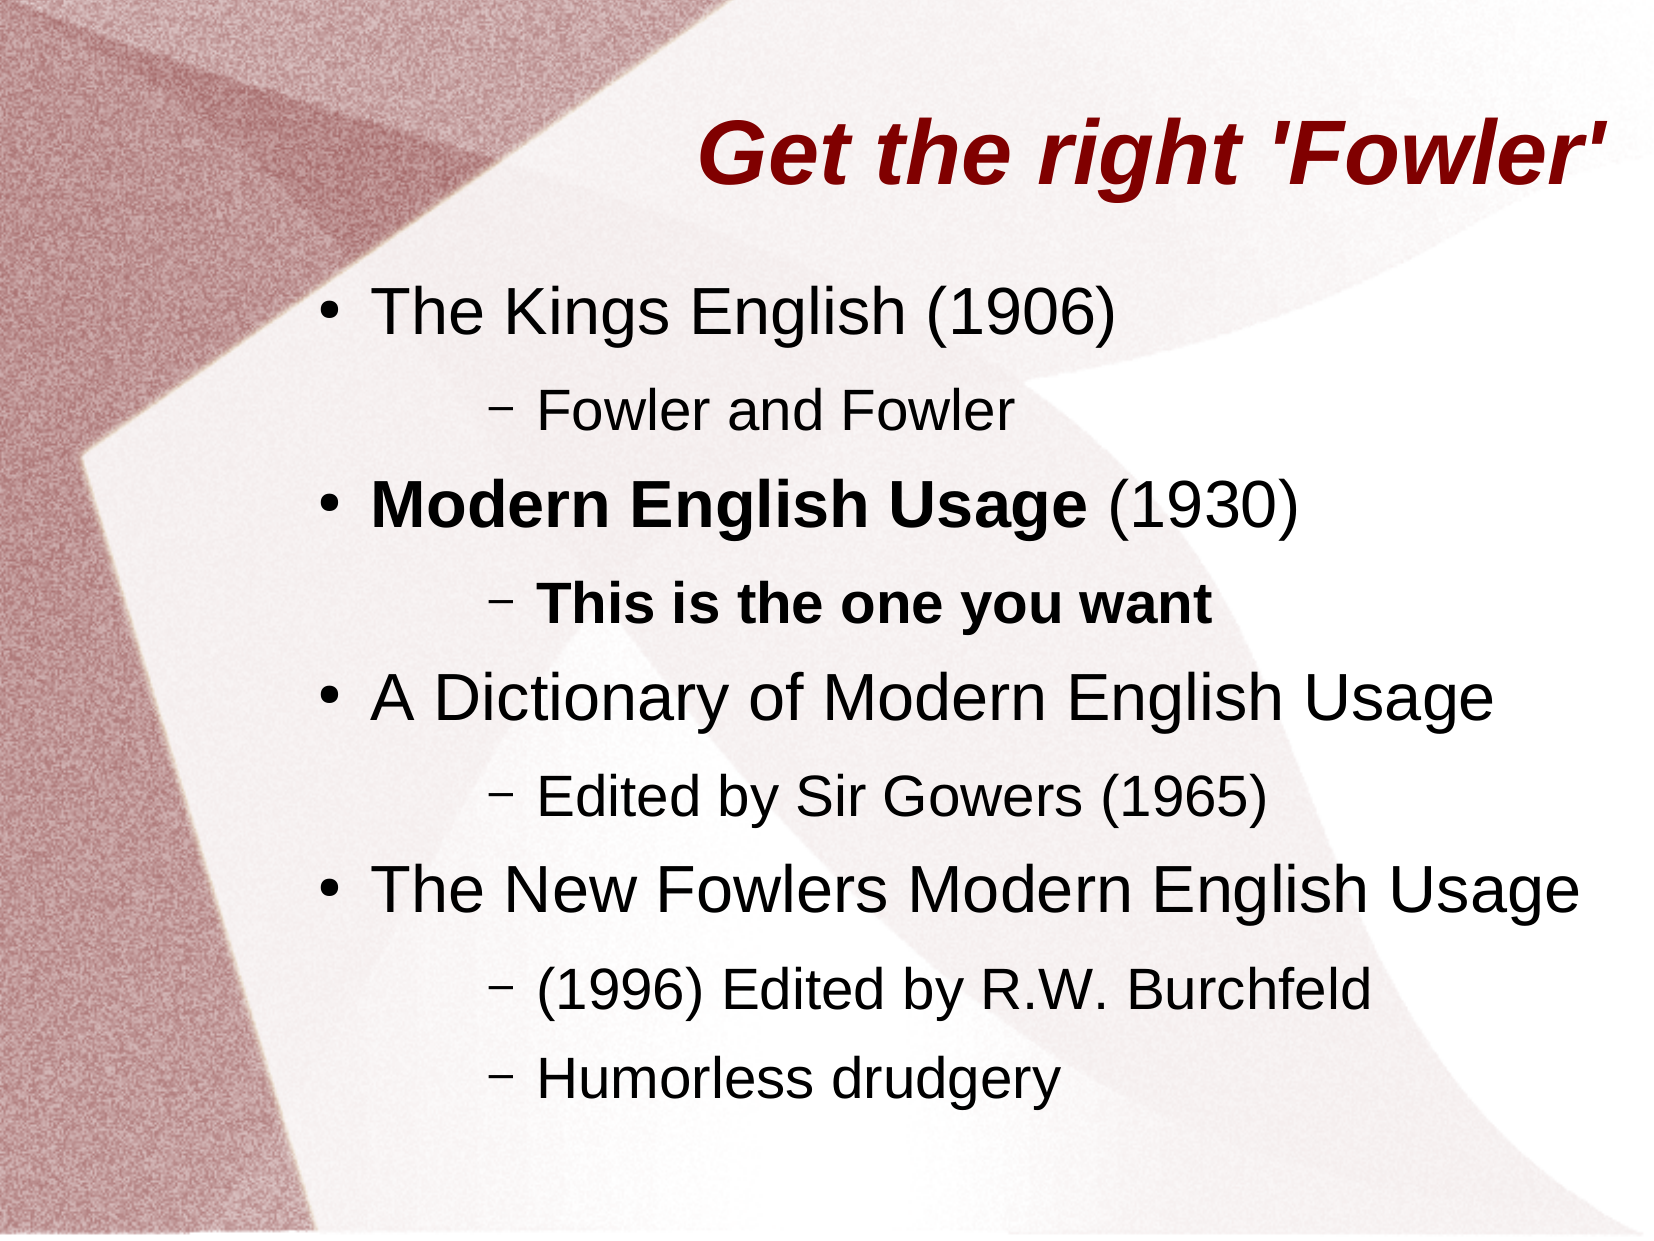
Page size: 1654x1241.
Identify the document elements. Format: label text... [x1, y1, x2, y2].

list The Kings English (1906) Fowler and Fowler Modern English Usage (1930) This is the one you want A Dictionary of Modern English Usage Edited by Sir Gowers (1965) The New Fowlers Modern English Usage (1996) Edited by R.W. Burchfeld Humorless drudgery [300, 273, 1654, 1163]
picture [0, 0, 1654, 1241]
title Get the right 'Fowler' [596, 49, 1607, 257]
